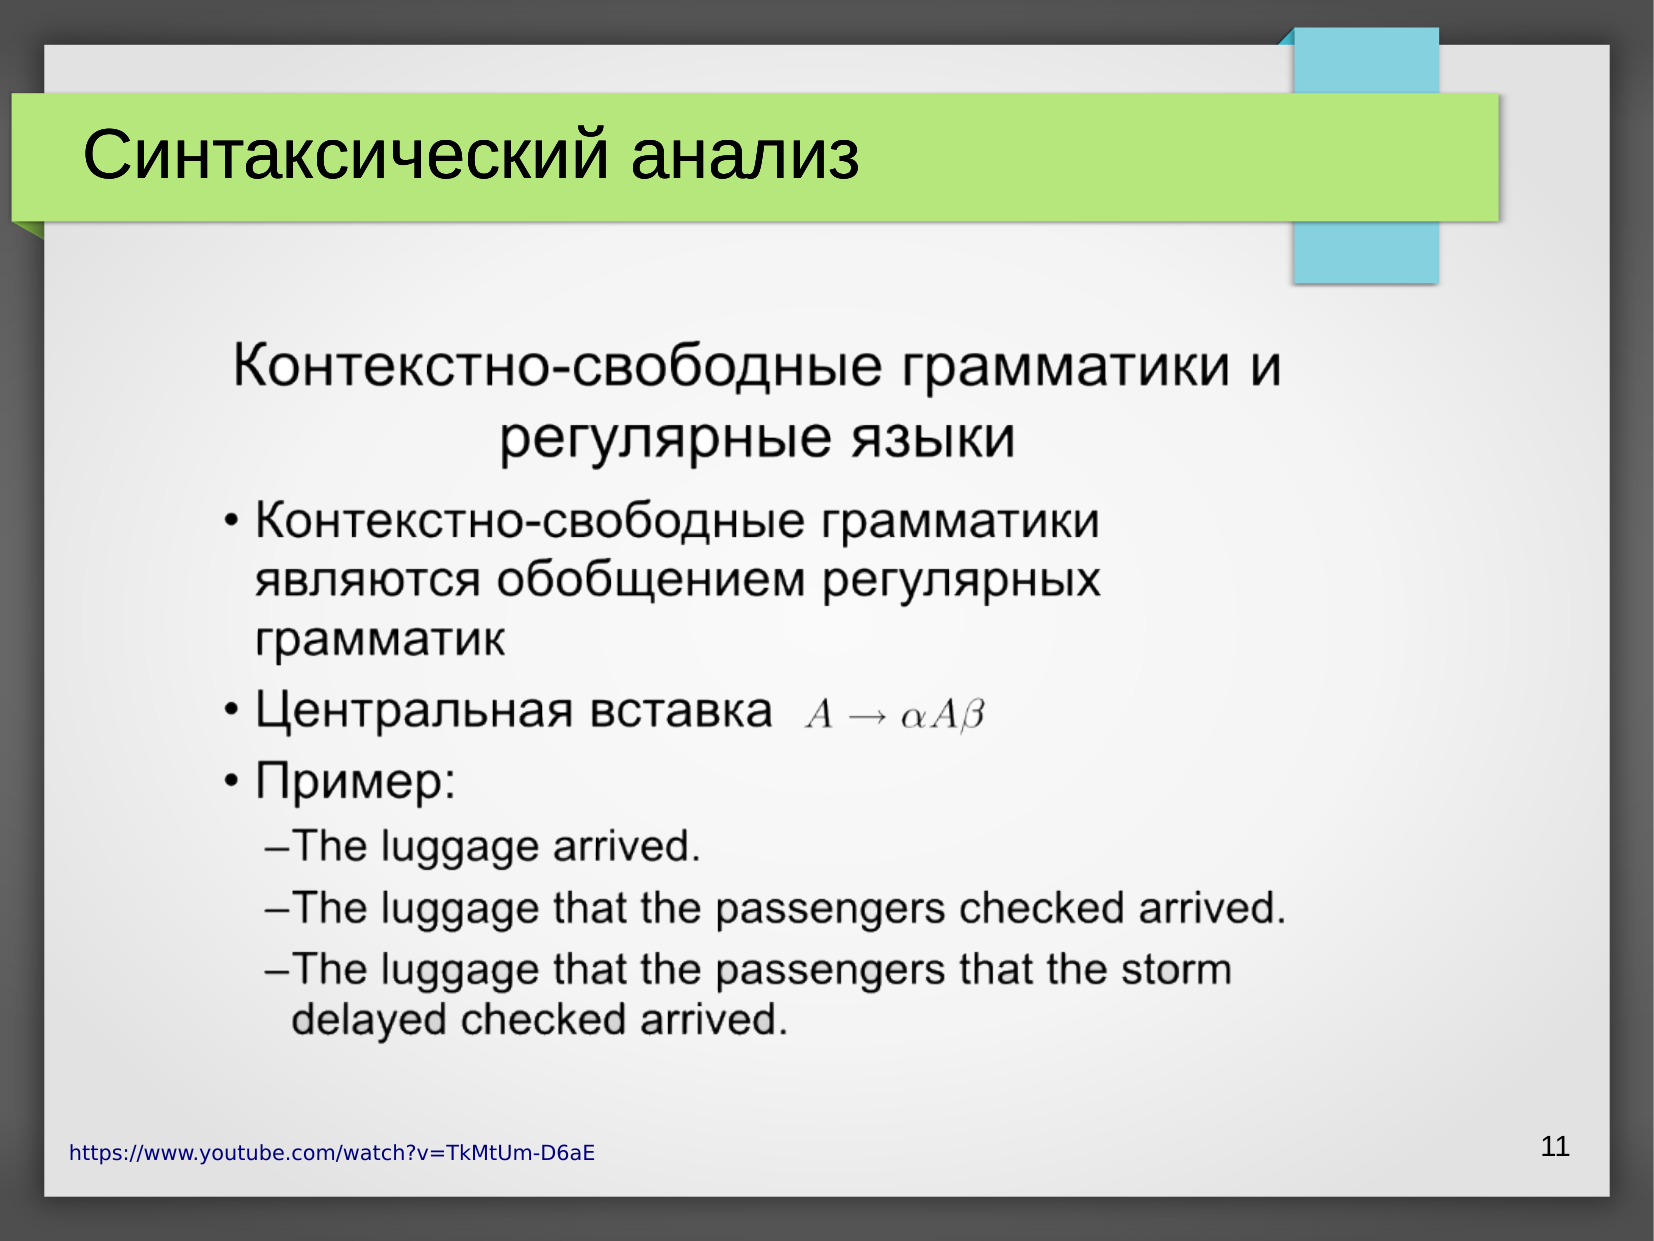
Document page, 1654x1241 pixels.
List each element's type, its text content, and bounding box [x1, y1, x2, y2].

picture [0, 0, 1654, 1241]
text_box https://www.youtube.com/watch?v=TkMtUm-D6aE [54, 1133, 626, 1182]
title Синтаксический анализ [82, 114, 993, 194]
